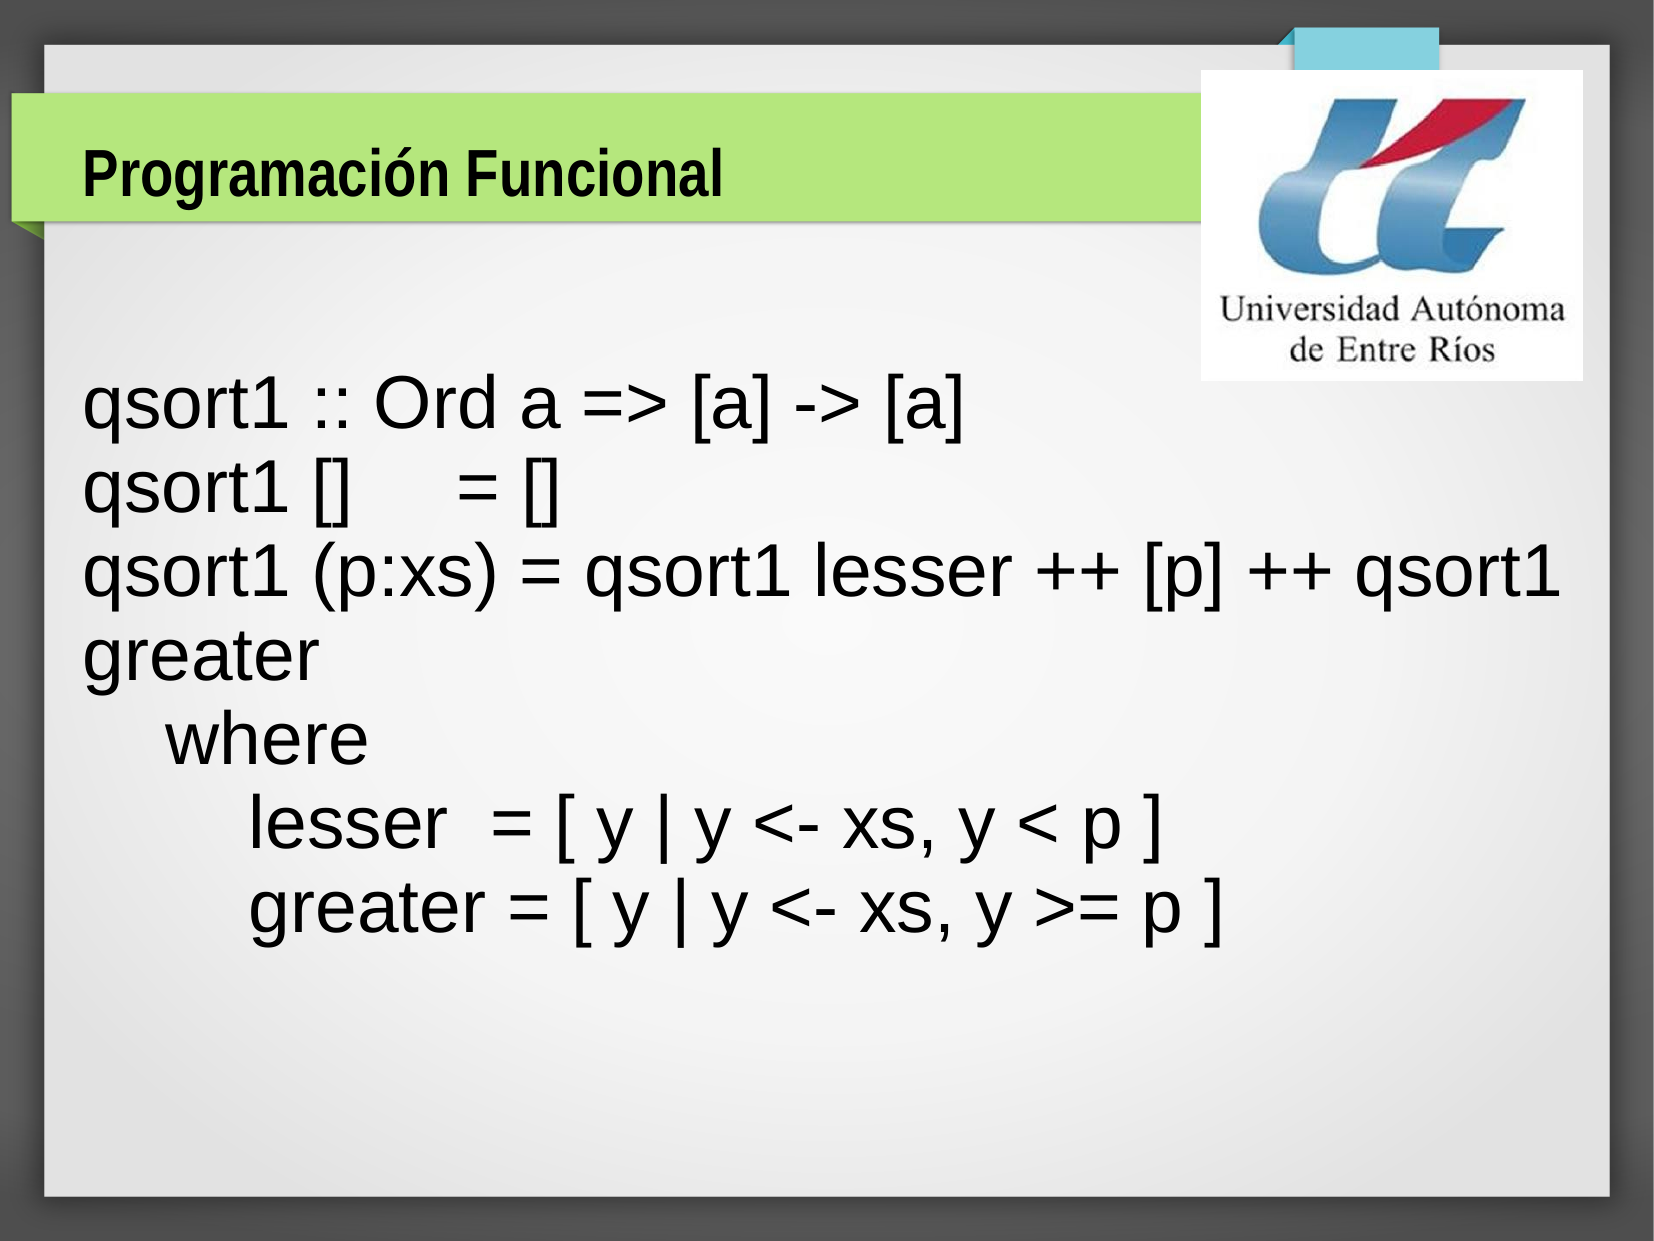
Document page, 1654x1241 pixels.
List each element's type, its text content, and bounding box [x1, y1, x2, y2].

subtitle qsort1 :: Ord a => [a] -> [a] qsort1 [] = [] qsort1 (p:xs) = qsort1 lesser ++ [p] ++ qsort1 greater where lesser = [ y | y <- xs, y < p ] greater = [ y | y <- xs, y >= p ] [82, 295, 1571, 1015]
picture [0, 0, 1654, 1241]
title Programación Funcional [82, 94, 1201, 213]
